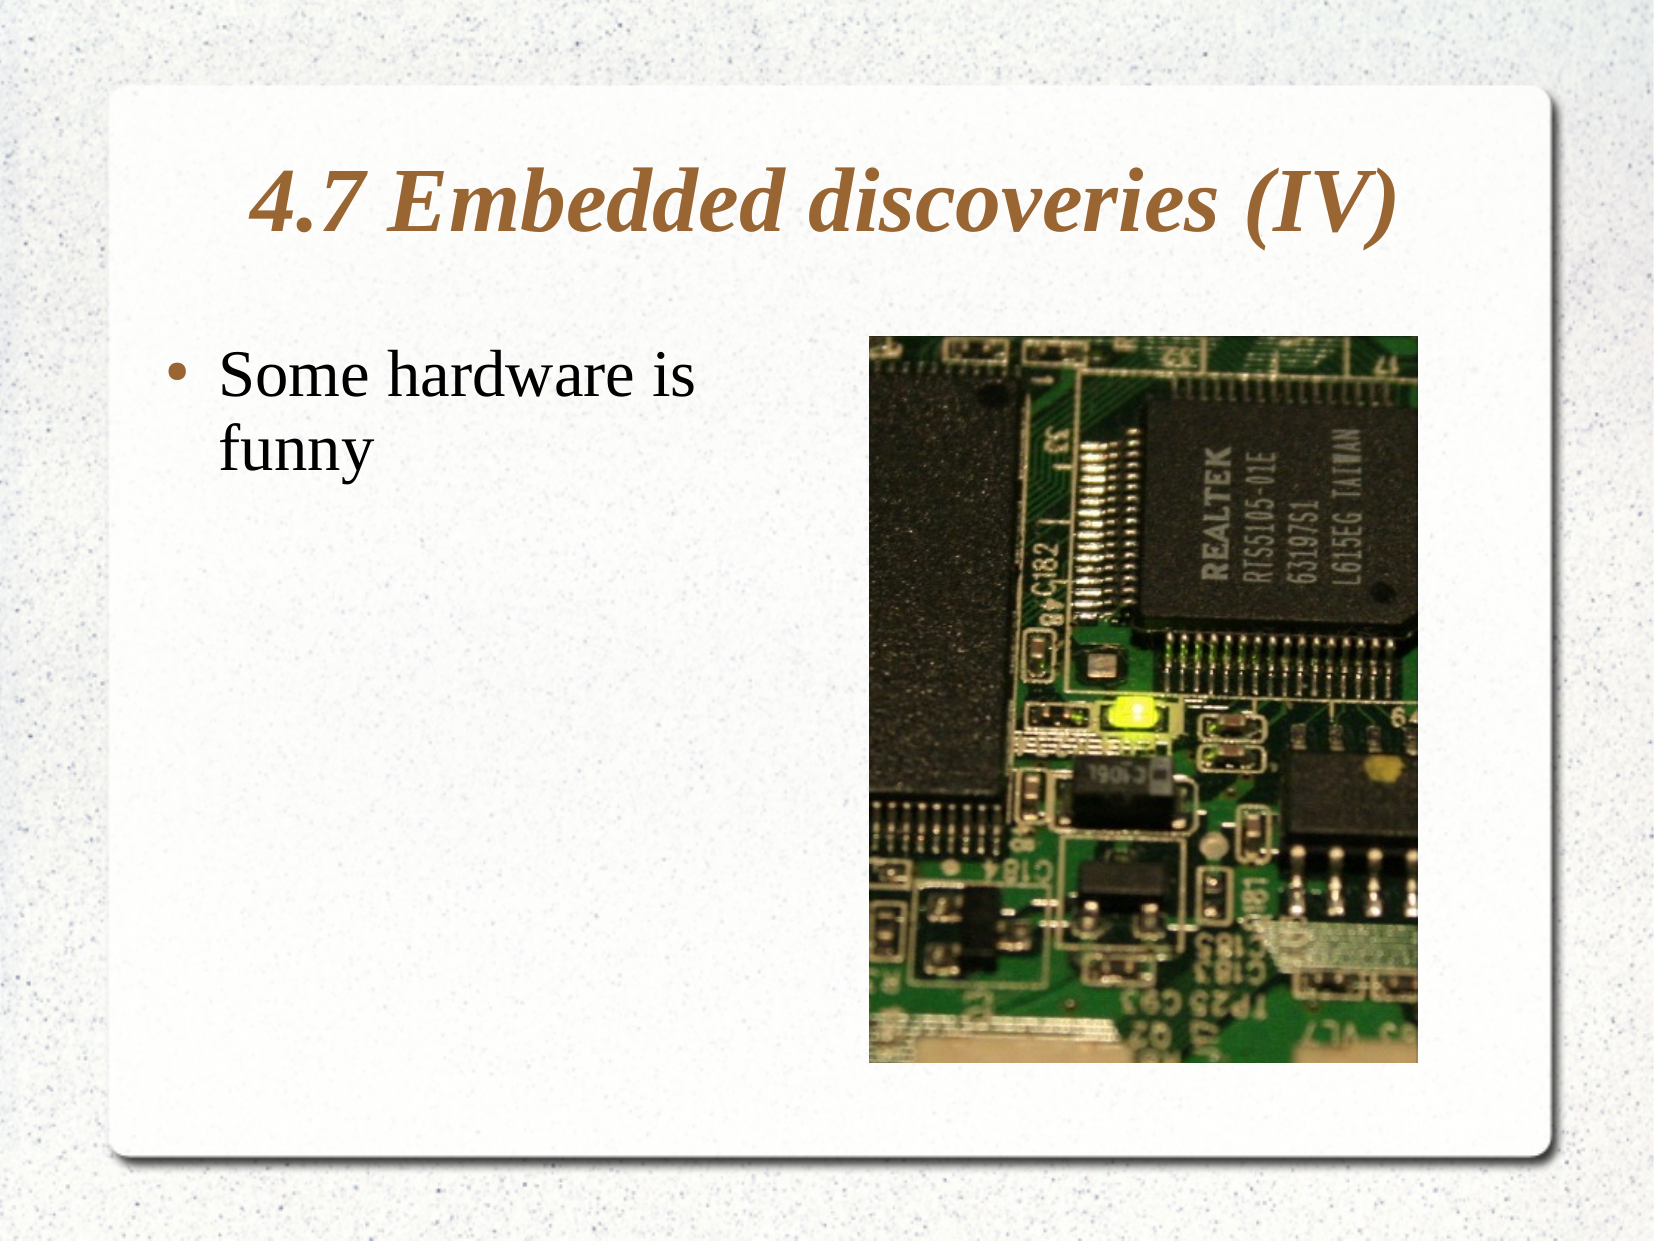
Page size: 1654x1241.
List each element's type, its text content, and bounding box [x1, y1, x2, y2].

title 4.7 Embedded discoveries (IV) [118, 96, 1536, 304]
list Some hardware is funny [147, 336, 811, 1156]
picture [0, 0, 1654, 1241]
